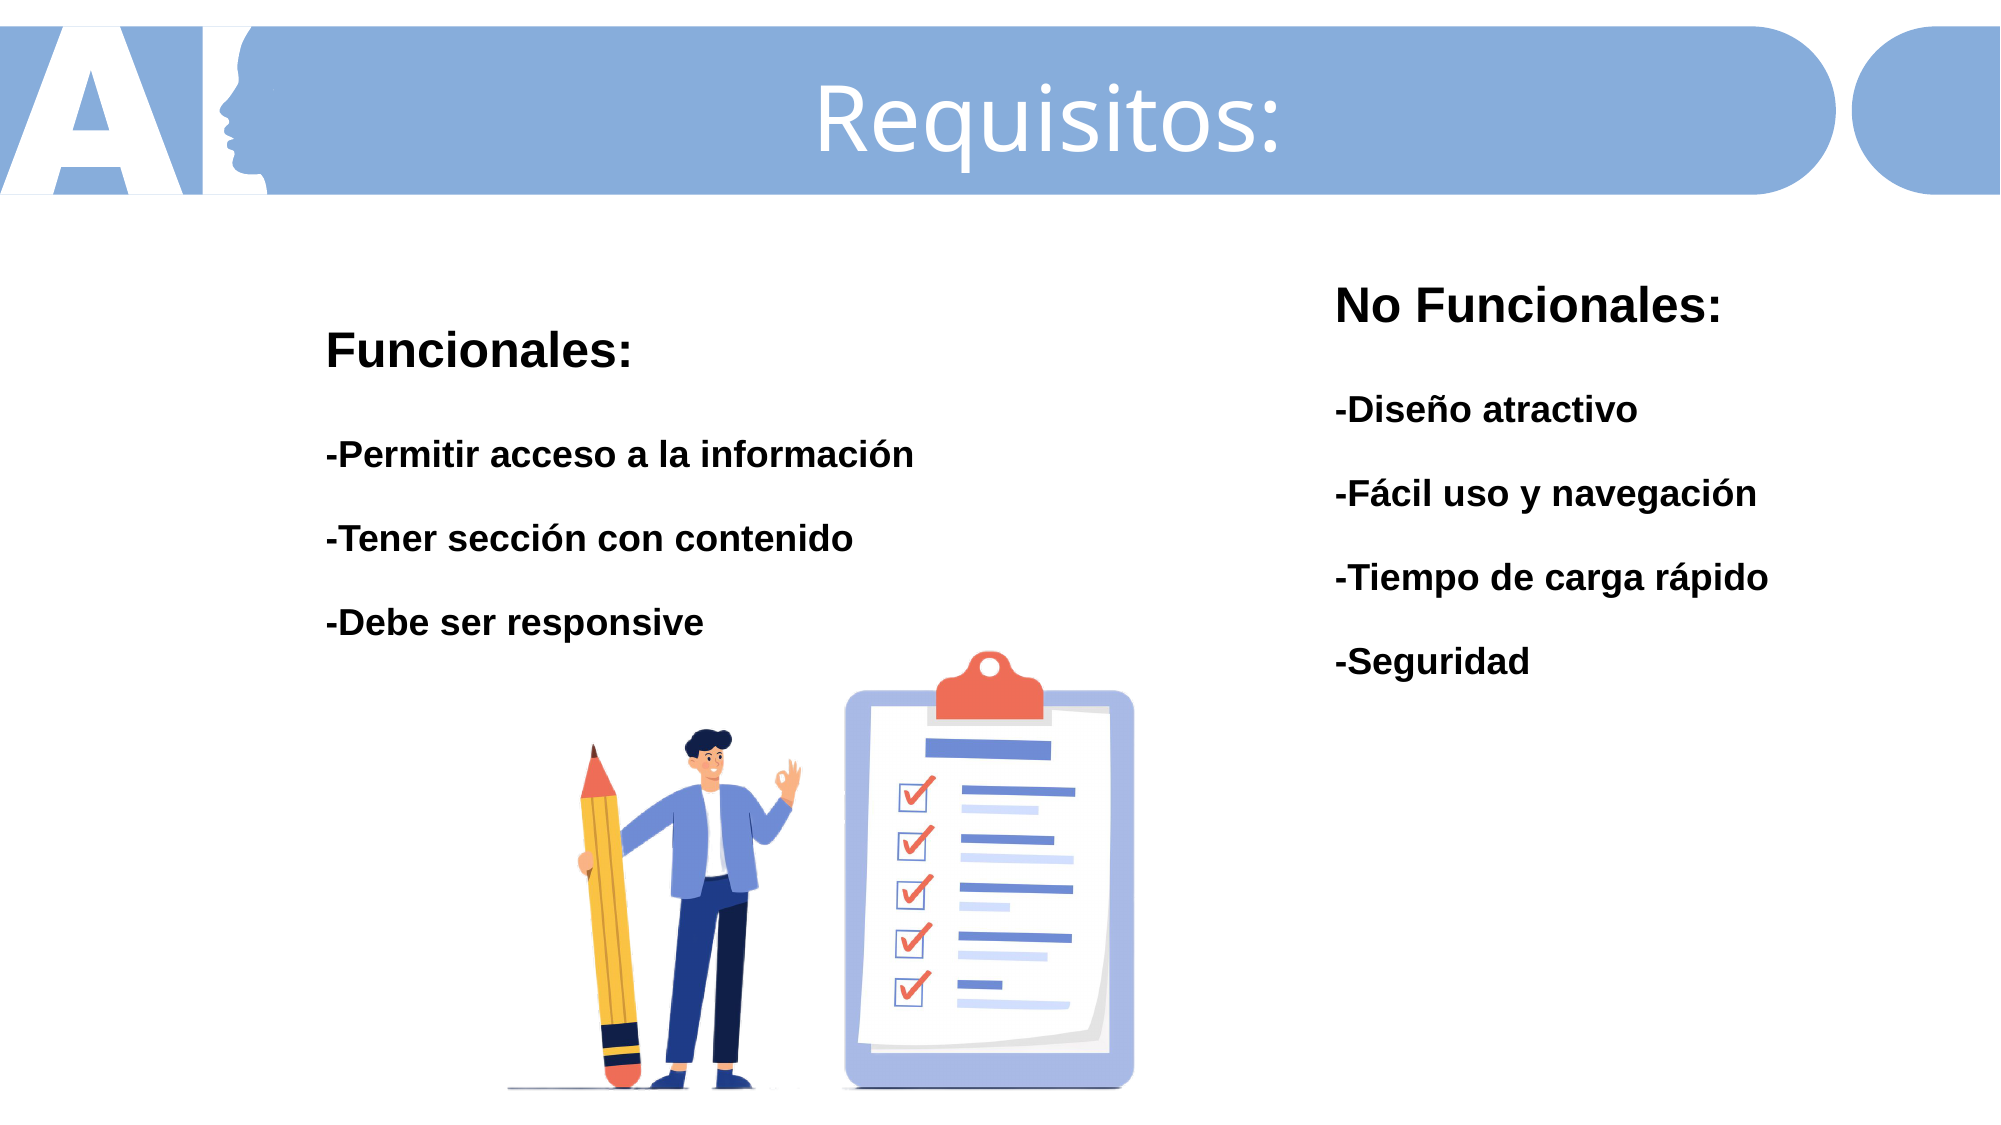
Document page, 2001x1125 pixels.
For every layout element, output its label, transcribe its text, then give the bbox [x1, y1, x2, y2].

text_box No Funcionales: -Diseño atractivo -Fácil uso y navegación -Tiempo de carga rápido -Seguridad [1320, 270, 1785, 702]
picture [439, 582, 1282, 1125]
text_box Funcionales: -Permitir acceso a la información -Tener sección con contenido -Debe ser responsive [310, 314, 931, 661]
list Requisitos: [246, 55, 1850, 175]
